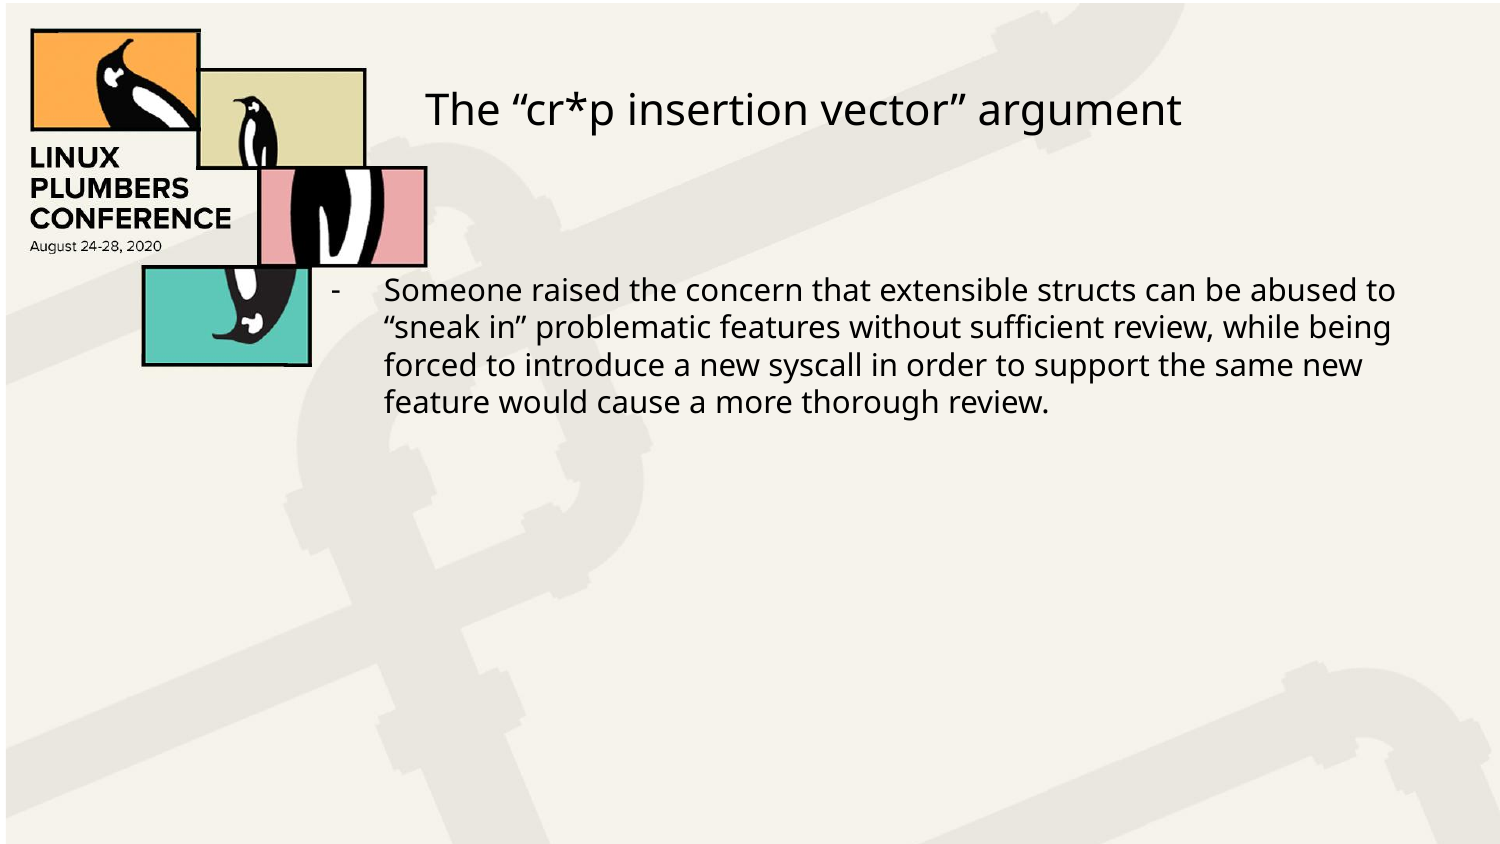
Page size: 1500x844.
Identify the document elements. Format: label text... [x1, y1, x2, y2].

list Someone raised the concern that extensible structs can be abused to “sneak in” problematic features without sufficient review, while being forced to introduce a new syscall in order to support the same new feature would cause a more thorough review. [308, 270, 1467, 722]
title The “cr*p insertion vector” argument [424, 29, 1415, 187]
picture [5, 3, 1500, 844]
